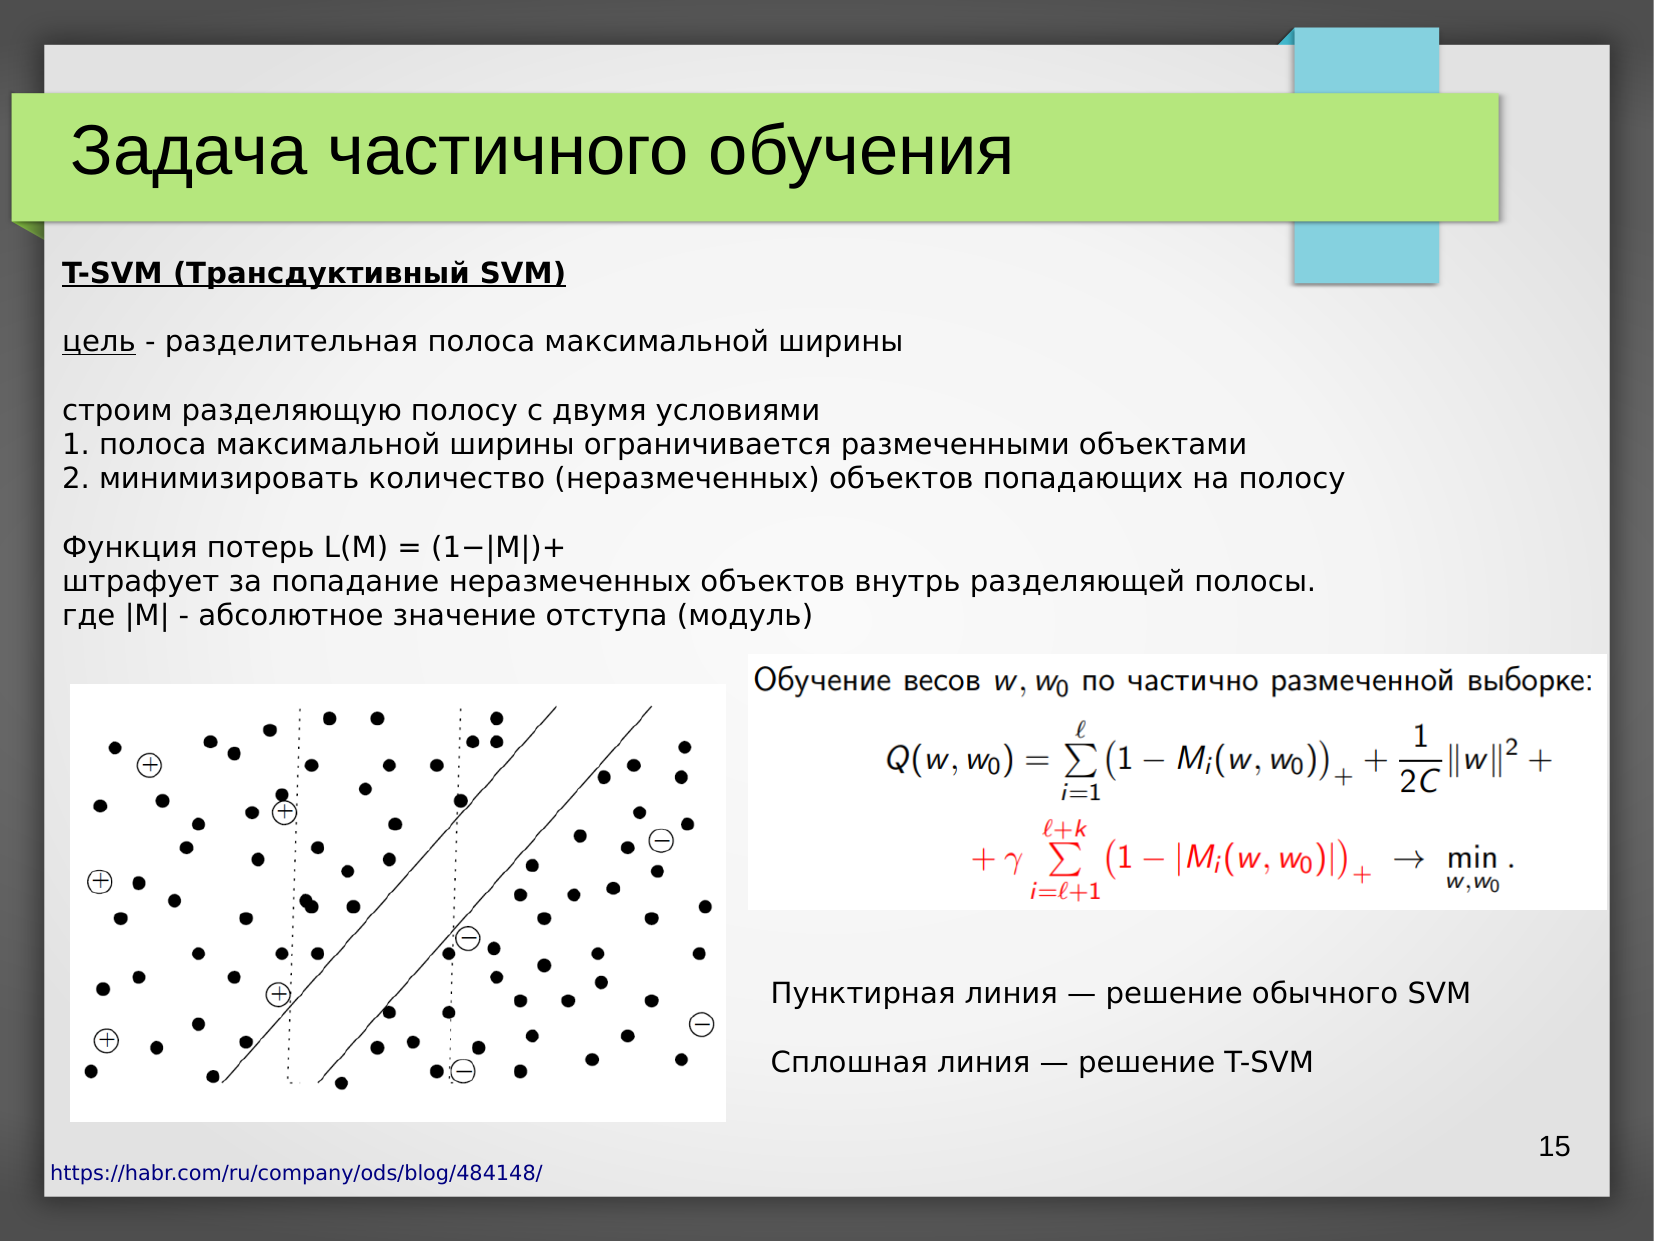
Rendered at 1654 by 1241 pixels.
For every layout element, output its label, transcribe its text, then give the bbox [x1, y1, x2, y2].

picture [0, 0, 1654, 1241]
text_box https://habr.com/ru/company/ods/blog/484148/ [35, 1153, 579, 1193]
text_box T-SVM (Трансдуктивный SVM) цель - разделительная полоса максимальной ширины строим разделяющую полосу с двумя условиями 1. полоса максимальной ширины ограничивается размеченными объектами 2. минимизировать количество (неразмеченных) объектов попадающих на полосу Функция потерь L(M) = (1−|M|)+ штрафует за попадание неразмеченных объектов внутрь разделяющей полосы. где |M| - абсолютное значение отступа (модуль) [47, 248, 1595, 641]
text_box Пунктирная линия — решение обычного SVM Сплошная линия — решение T-SVM [755, 969, 1560, 1087]
title Задача частичного обучения [70, 110, 1134, 190]
